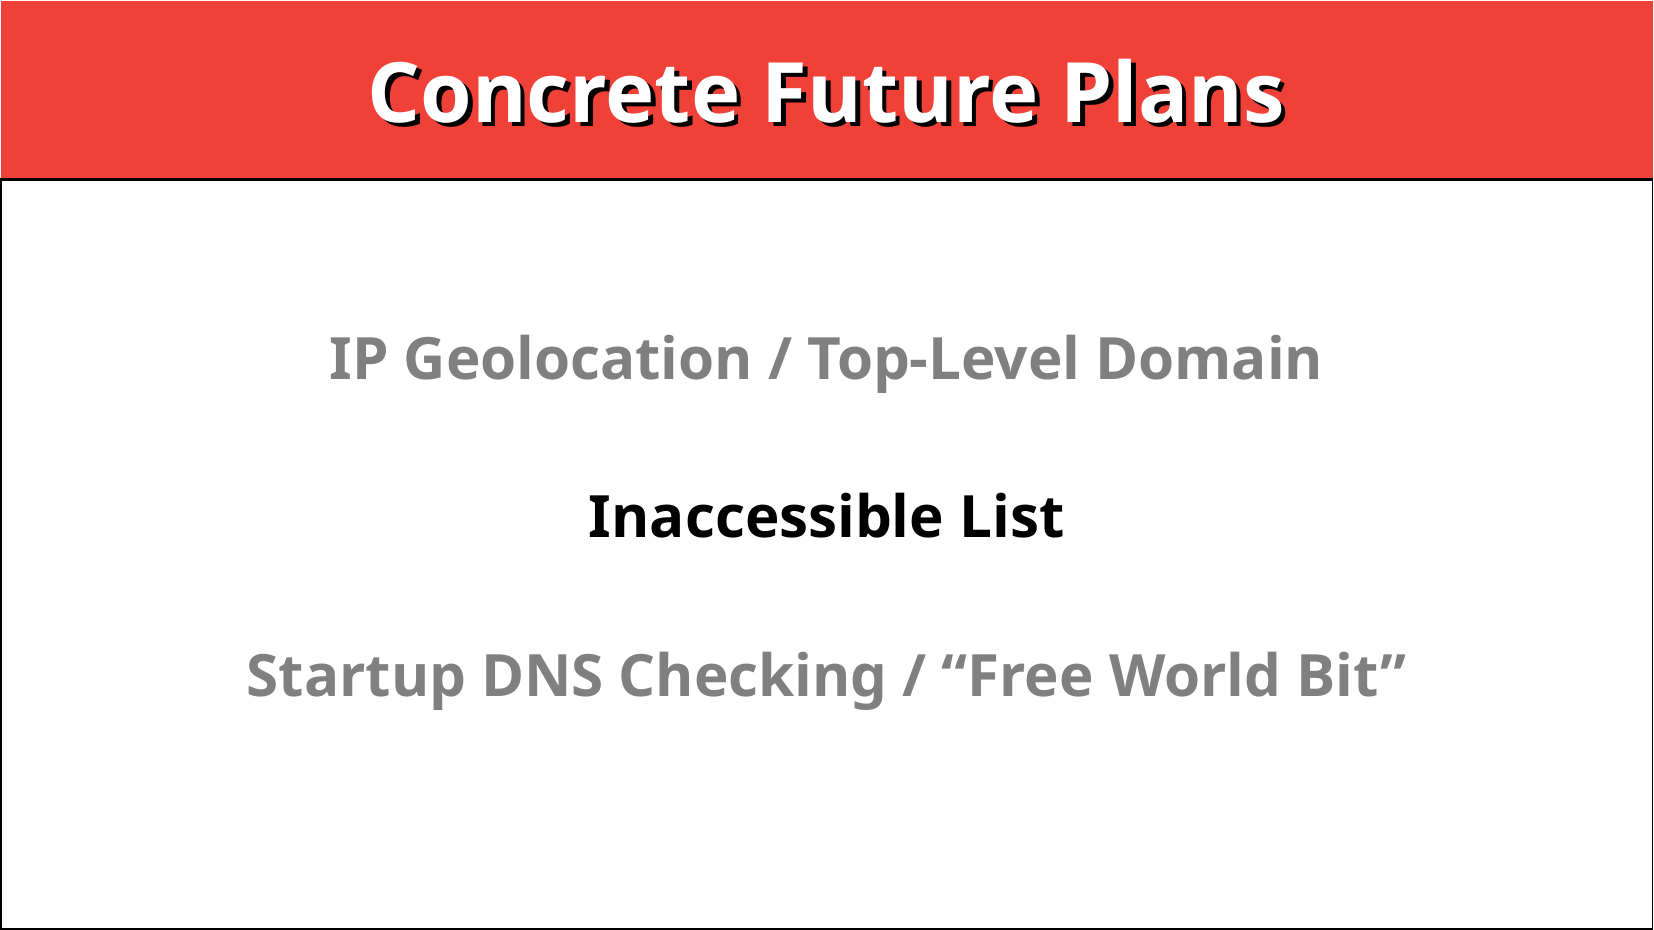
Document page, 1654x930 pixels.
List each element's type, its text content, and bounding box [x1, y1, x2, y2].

text_box IP Geolocation / Top-Level Domain Inaccessible List Startup DNS Checking / “Free World Bit” [0, 179, 1653, 930]
text_box Concrete Future Plans [0, 0, 1653, 179]
